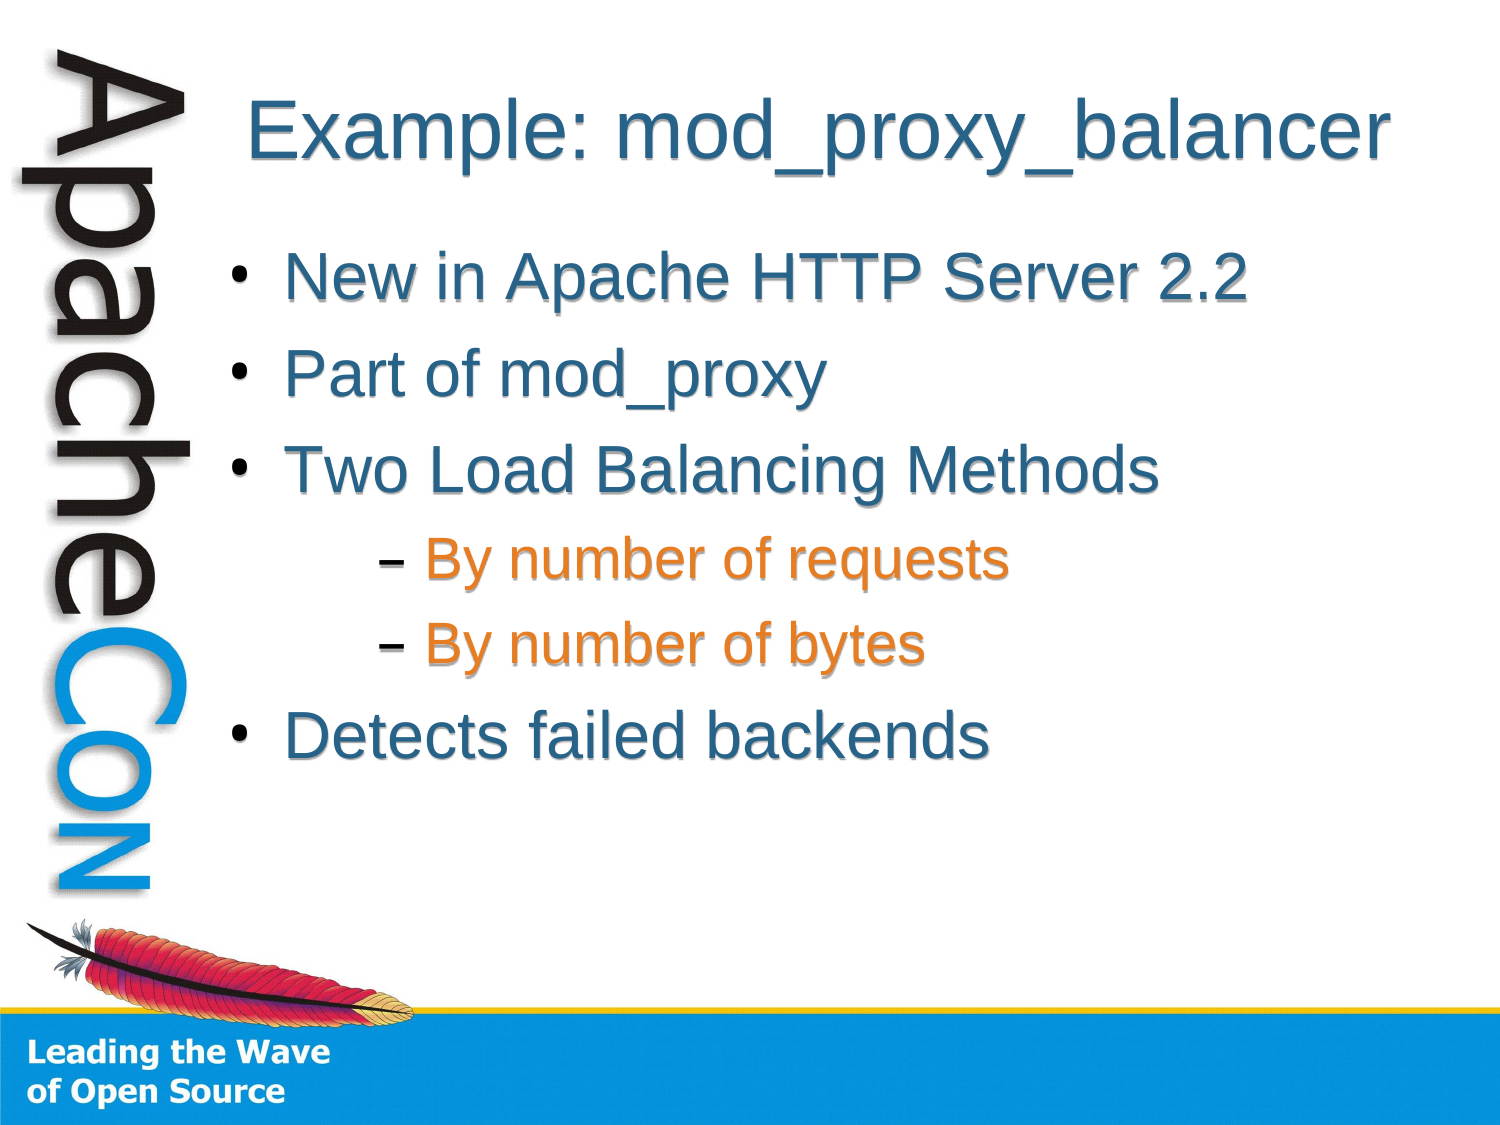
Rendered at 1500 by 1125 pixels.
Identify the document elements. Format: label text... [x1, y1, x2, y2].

title Example: mod_proxy_balancer [212, 62, 1426, 188]
list New in Apache HTTP Server 2.2 Part of mod_proxy Two Load Balancing Methods By number of requests By number of bytes Detects failed backends [212, 224, 1426, 913]
